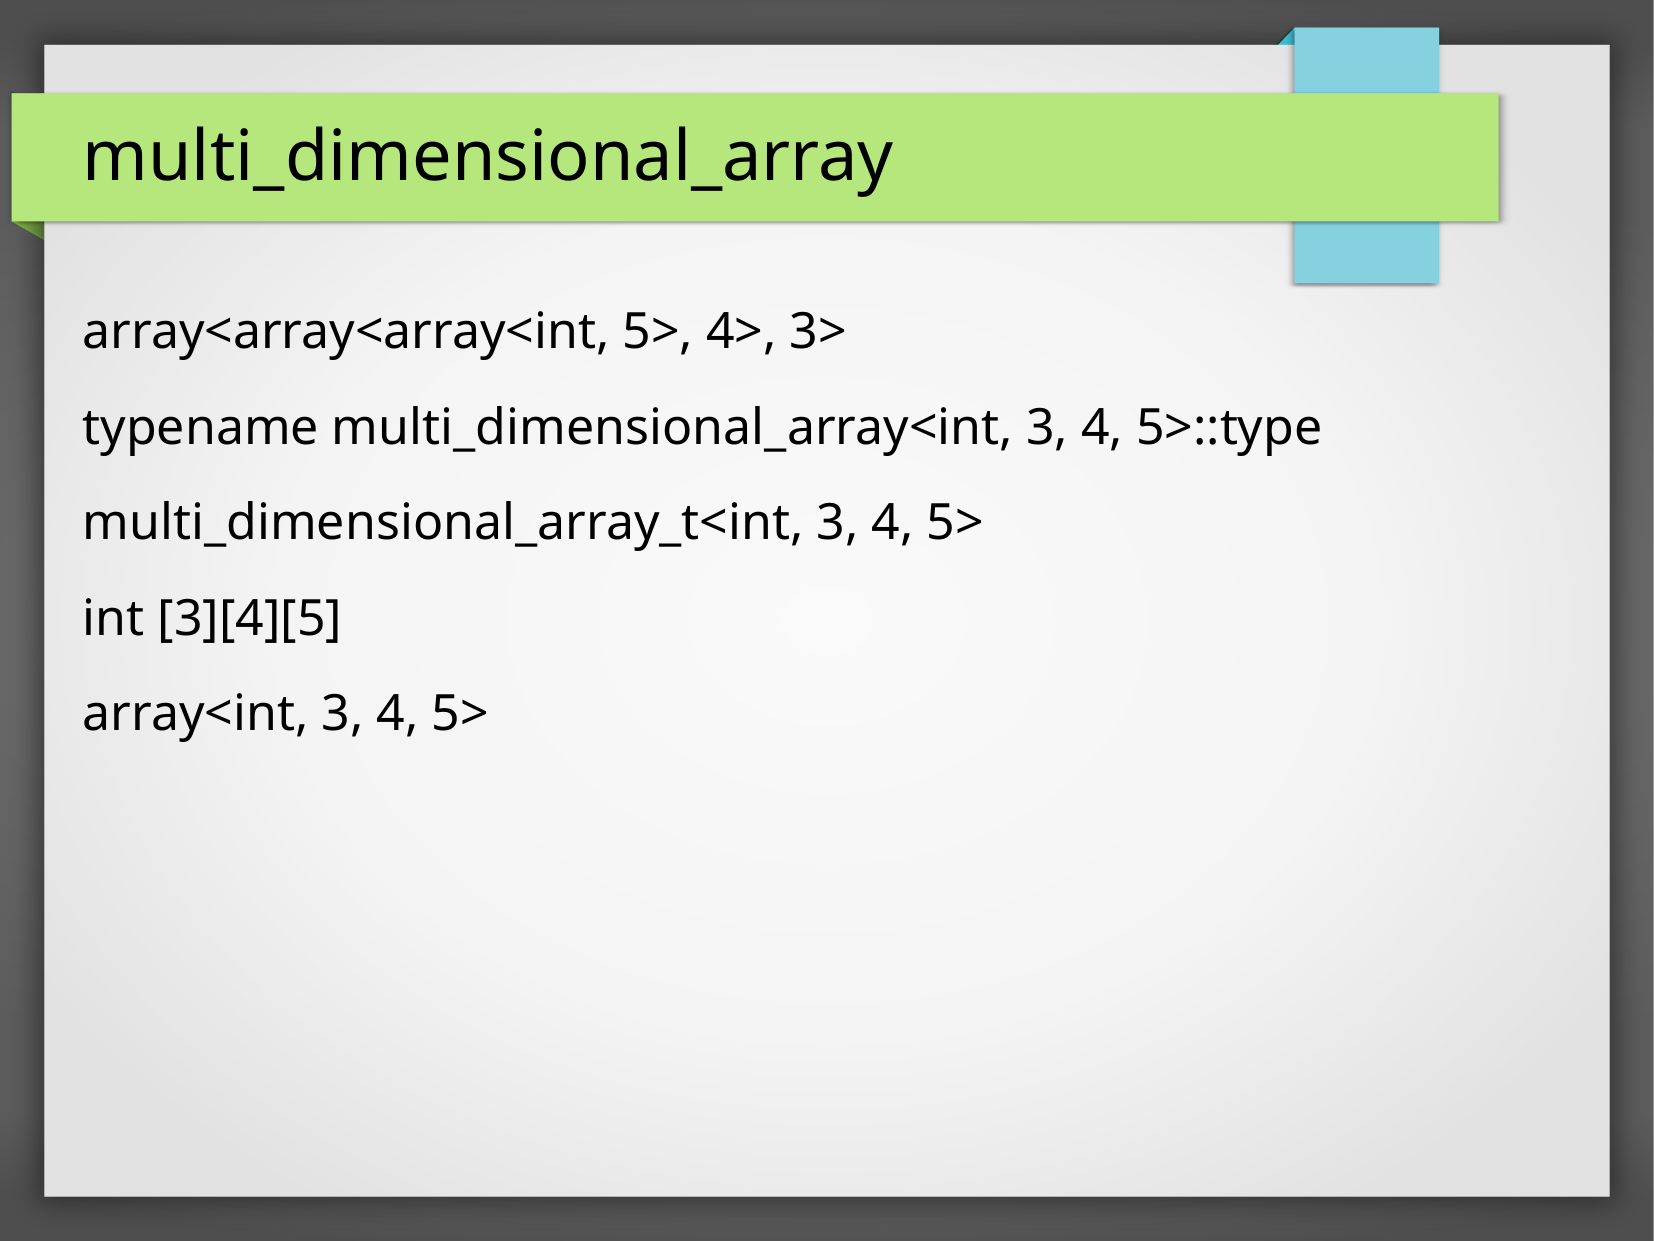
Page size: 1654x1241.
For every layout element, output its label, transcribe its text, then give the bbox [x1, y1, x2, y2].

list array<array<array<int, 5>, 4>, 3> typename multi_dimensional_array<int, 3, 4, 5>::type multi_dimensional_array_t<int, 3, 4, 5> int [3][4][5] array<int, 3, 4, 5> [82, 295, 1571, 1015]
picture [0, 0, 1654, 1241]
title multi_dimensional_array [82, 94, 1264, 213]
